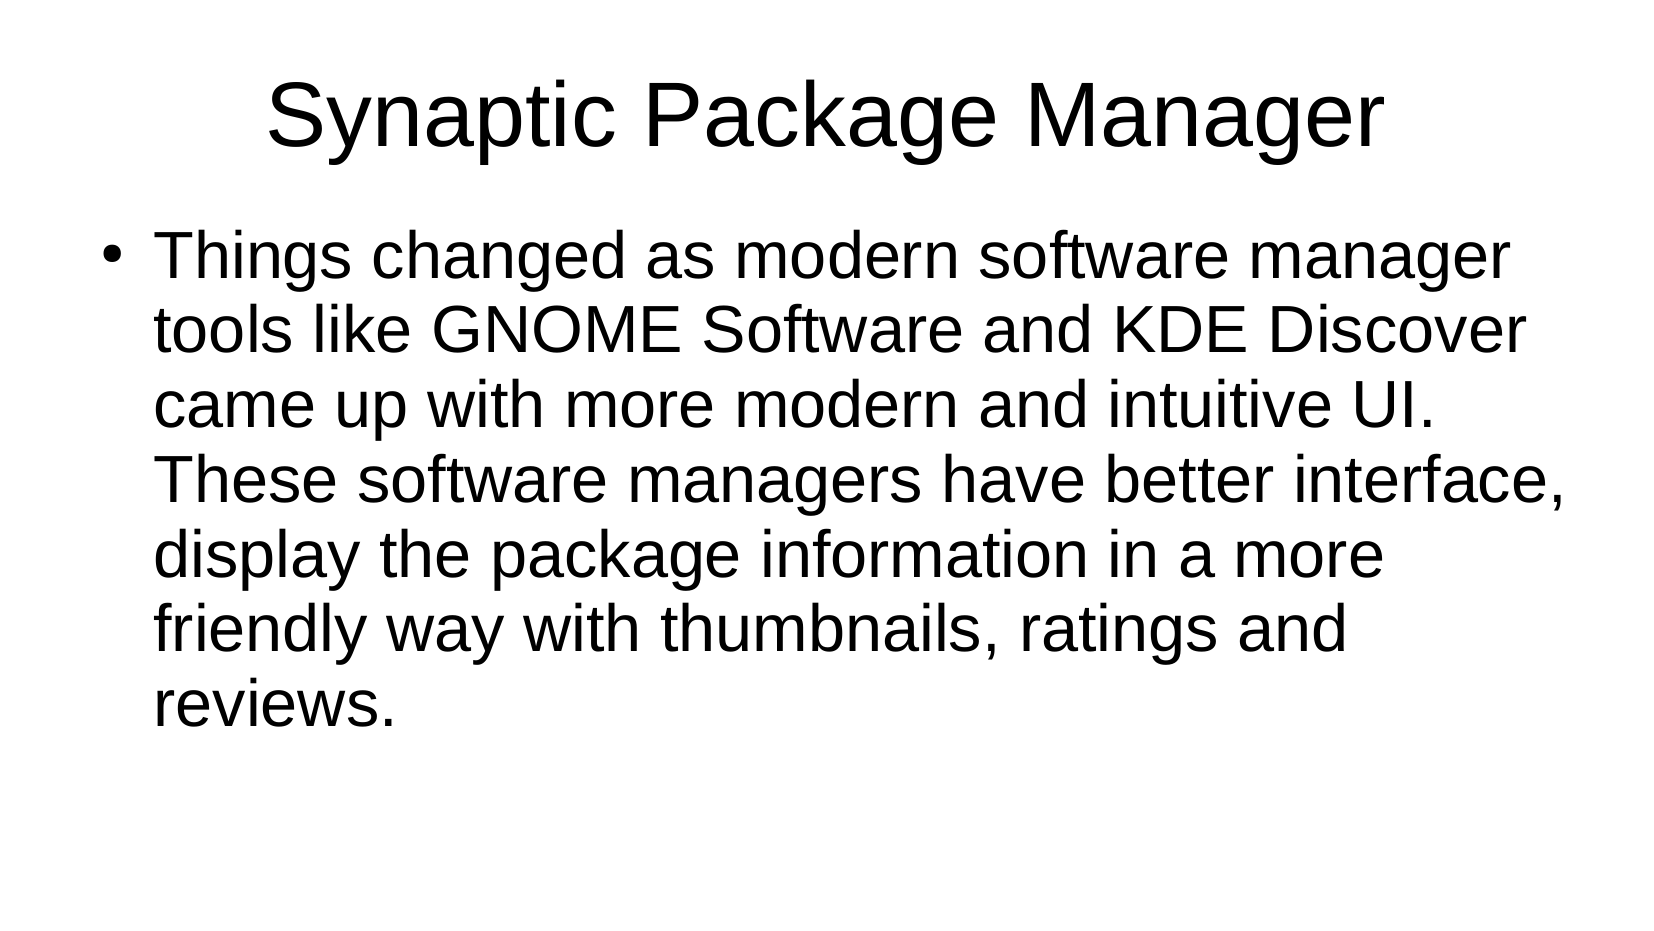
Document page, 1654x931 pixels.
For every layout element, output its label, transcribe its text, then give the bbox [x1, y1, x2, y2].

title Synaptic Package Manager [82, 37, 1571, 193]
list Things changed as modern software manager tools like GNOME Software and KDE Discover came up with more modern and intuitive UI. These software managers have better interface, display the package information in a more friendly way with thumbnails, ratings and reviews. [82, 217, 1571, 758]
